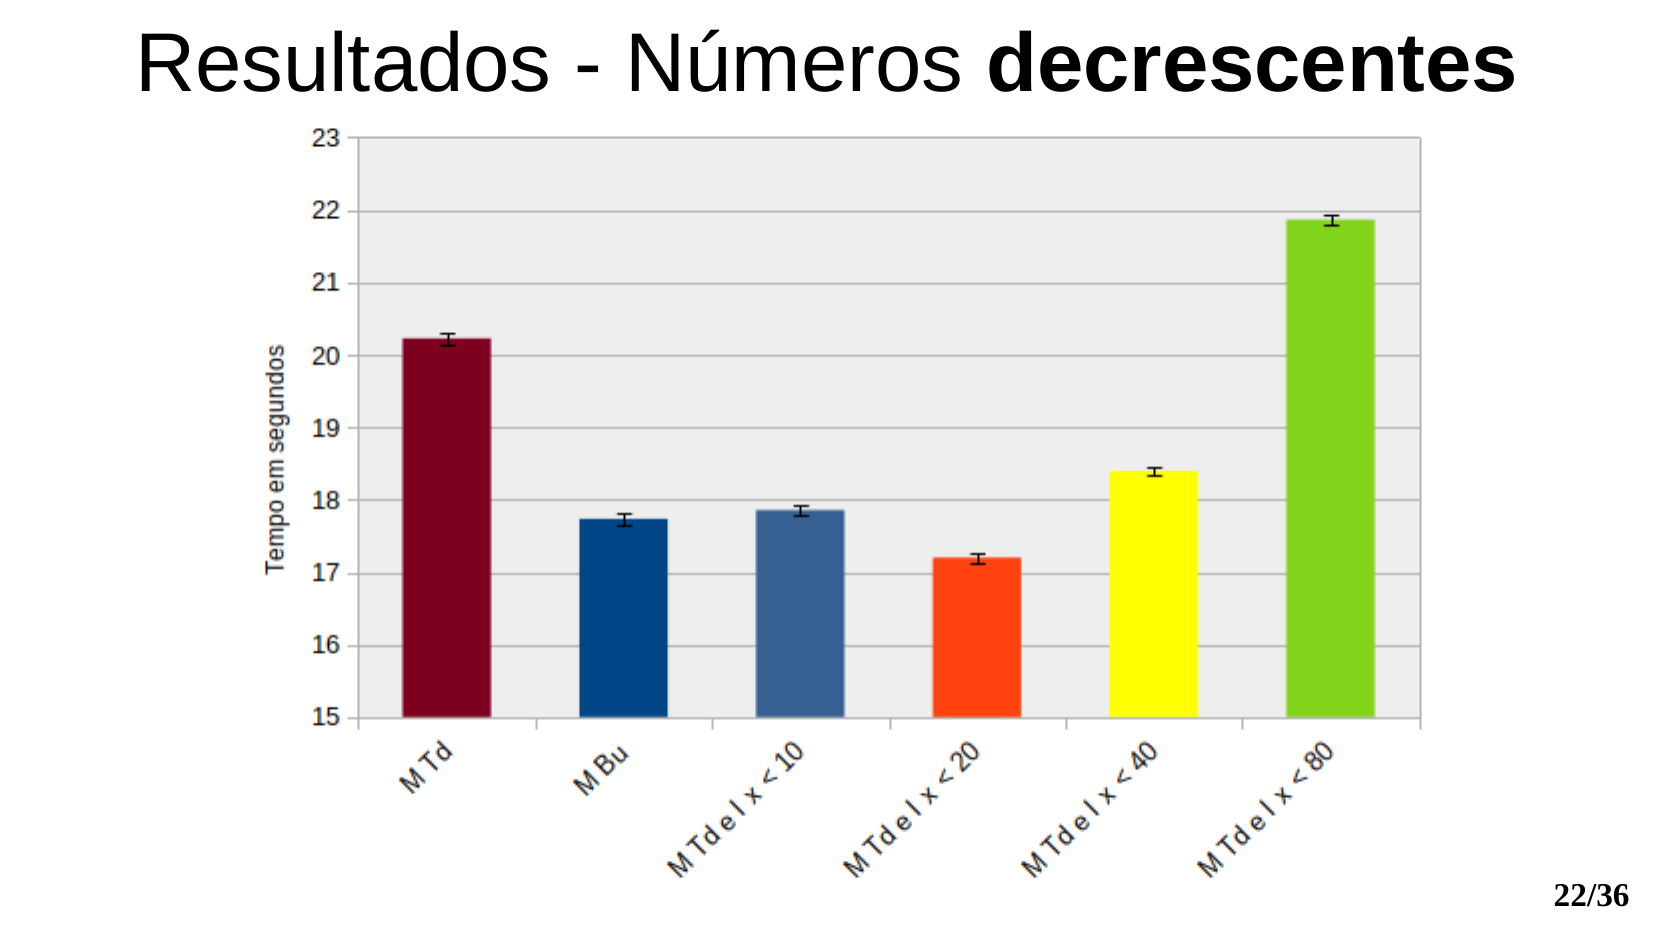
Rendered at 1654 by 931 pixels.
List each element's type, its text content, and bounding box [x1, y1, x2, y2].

picture [210, 121, 1444, 916]
title Resultados - Números decrescentes [82, 16, 1571, 110]
